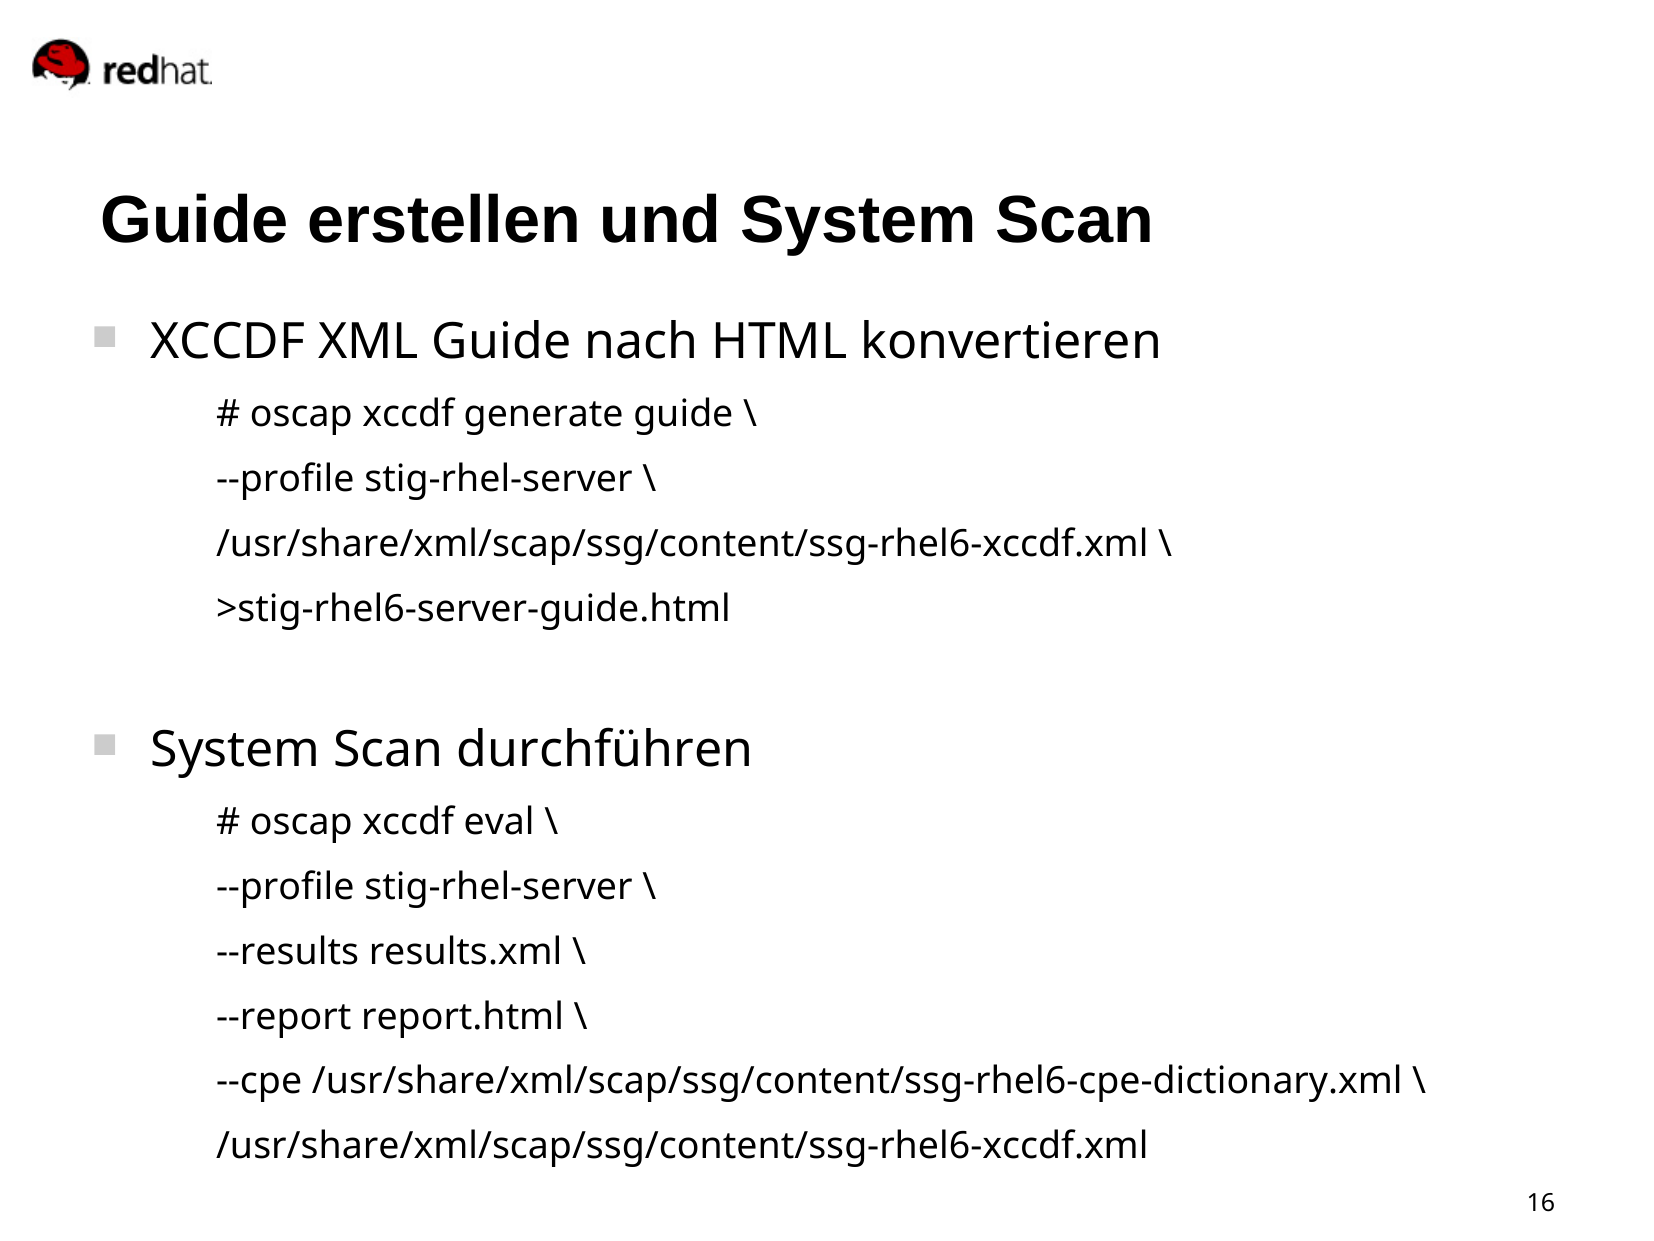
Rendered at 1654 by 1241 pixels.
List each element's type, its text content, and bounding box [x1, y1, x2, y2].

title Guide erstellen und System Scan [100, 164, 1506, 275]
picture [31, 37, 212, 98]
list XCCDF XML Guide nach HTML konvertieren # oscap xccdf generate guide \ --profile stig-rhel-server \ /usr/share/xml/scap/ssg/content/ssg-rhel6-xccdf.xml \ >stig-rhel6-server-guide.html System Scan durchführen # oscap xccdf eval \ --profile stig-rhel-server \ --results results.xml \ --report report.html \ --cpe /usr/share/xml/scap/ssg/content/ssg-rhel6-cpe-dictionary.xml \ /usr/share/xml/scap/ssg/content/ssg-rhel6-xccdf.xml [94, 304, 1500, 1182]
